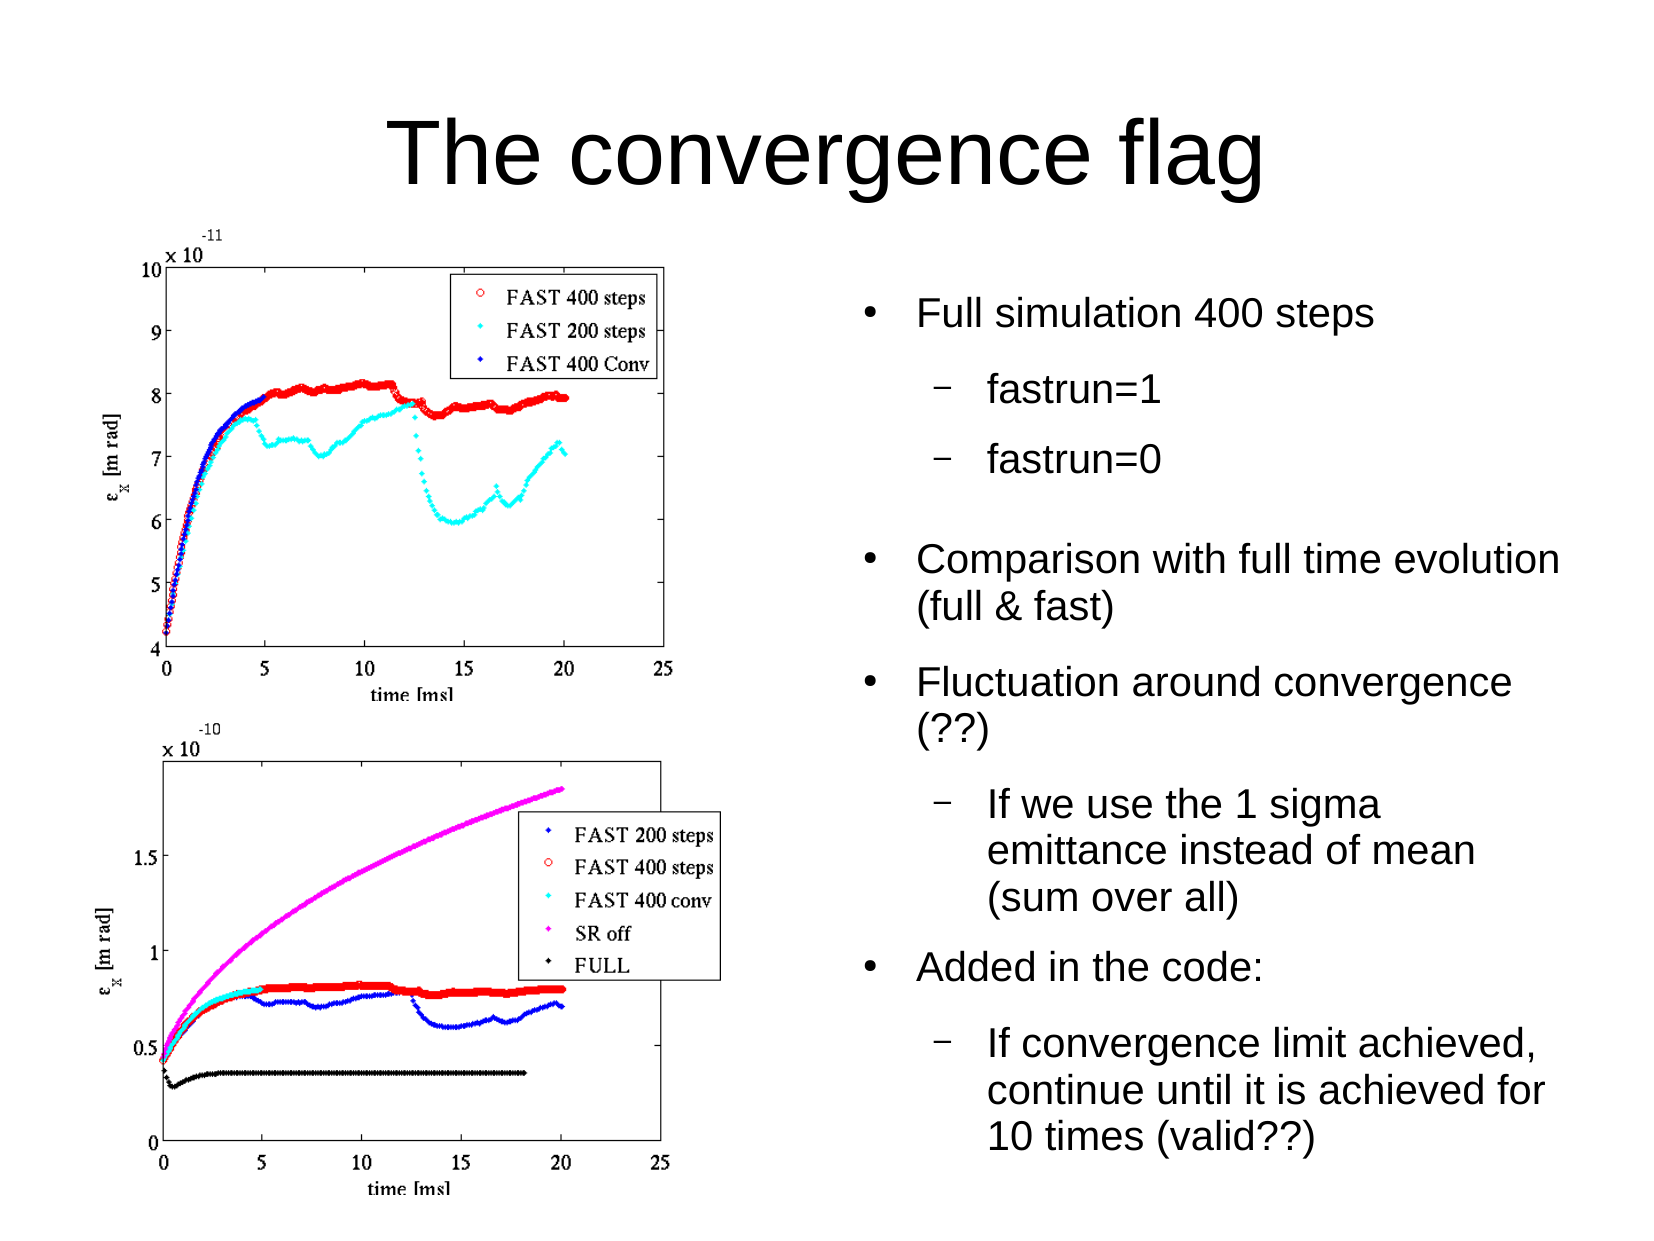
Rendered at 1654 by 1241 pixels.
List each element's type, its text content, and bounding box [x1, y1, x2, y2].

title The convergence flag [82, 49, 1571, 257]
picture [82, 220, 724, 701]
list Full simulation 400 steps fastrun=1 fastrun=0 [845, 290, 1572, 535]
list Comparison with full time evolution (full & fast) Fluctuation around convergence (??) If we use the 1 sigma emittance instead of mean (sum over all) Added in the code: If convergence limit achieved, continue until it is achieved for 10 times (valid??) [845, 535, 1572, 1171]
picture [79, 714, 721, 1195]
